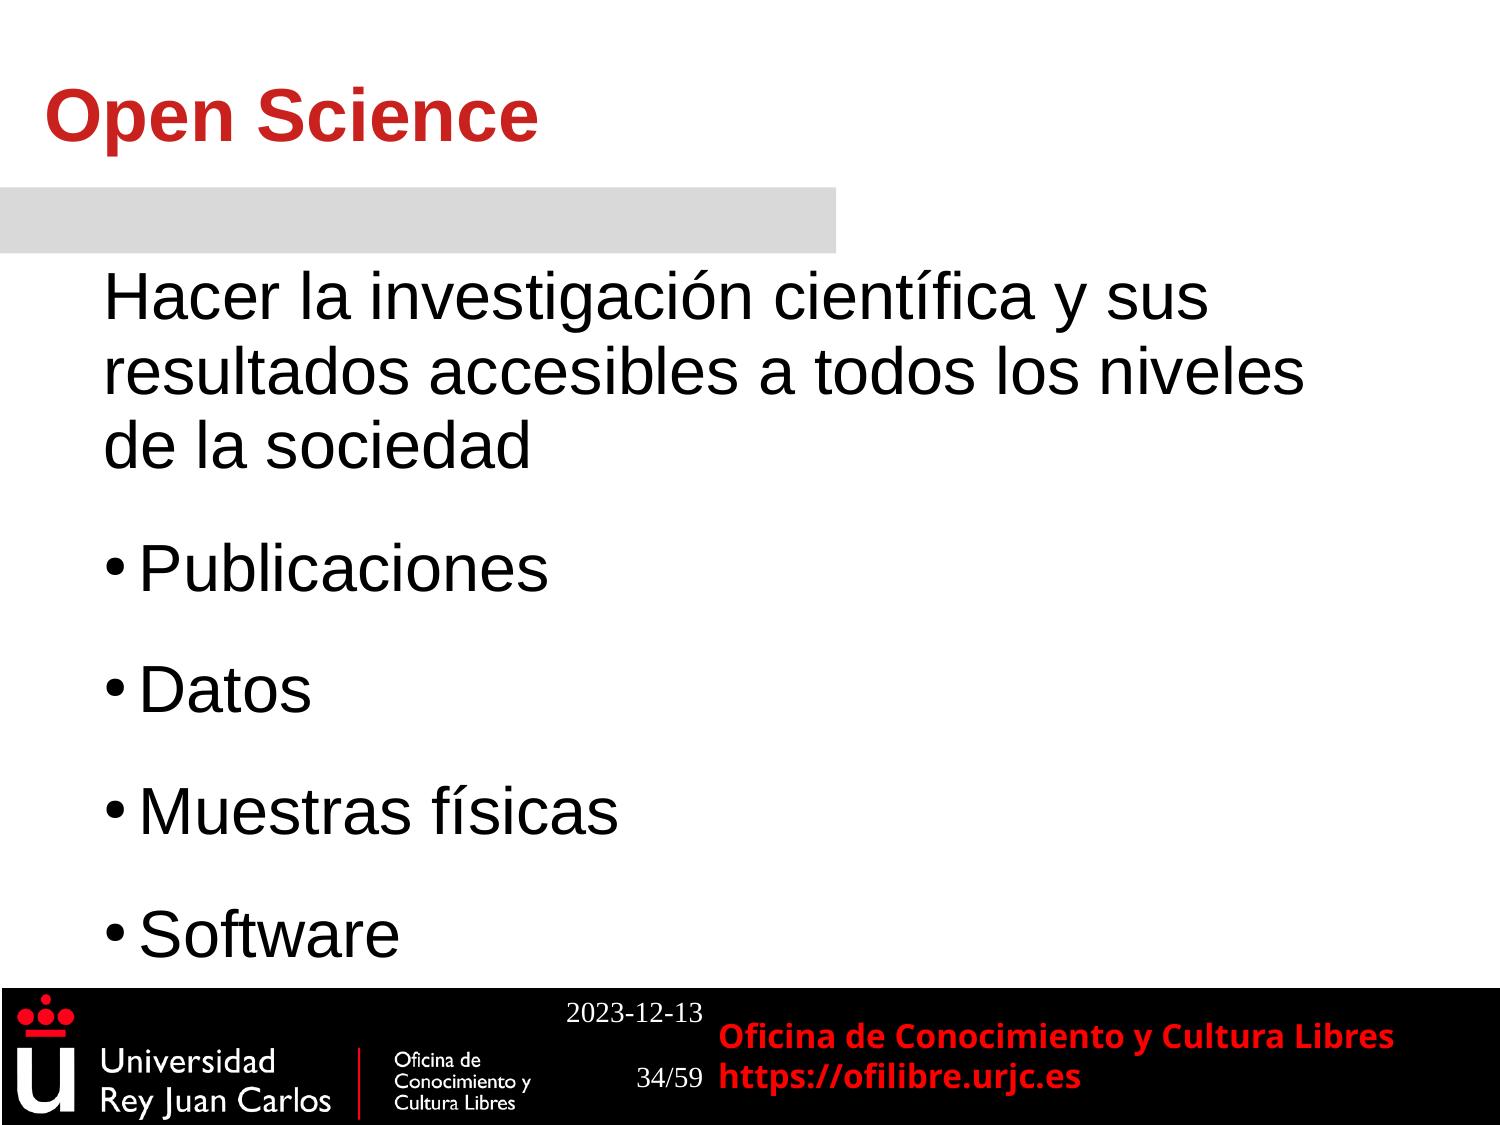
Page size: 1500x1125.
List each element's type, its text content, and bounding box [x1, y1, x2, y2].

text_box Hacer la investigación científica y sus resultados accesibles a todos los niveles de la sociedad Publicaciones Datos Muestras físicas Software [88, 251, 1396, 979]
text_box Open Science [30, 66, 1036, 249]
picture [17, 994, 531, 1120]
title [75, 7, 1425, 196]
